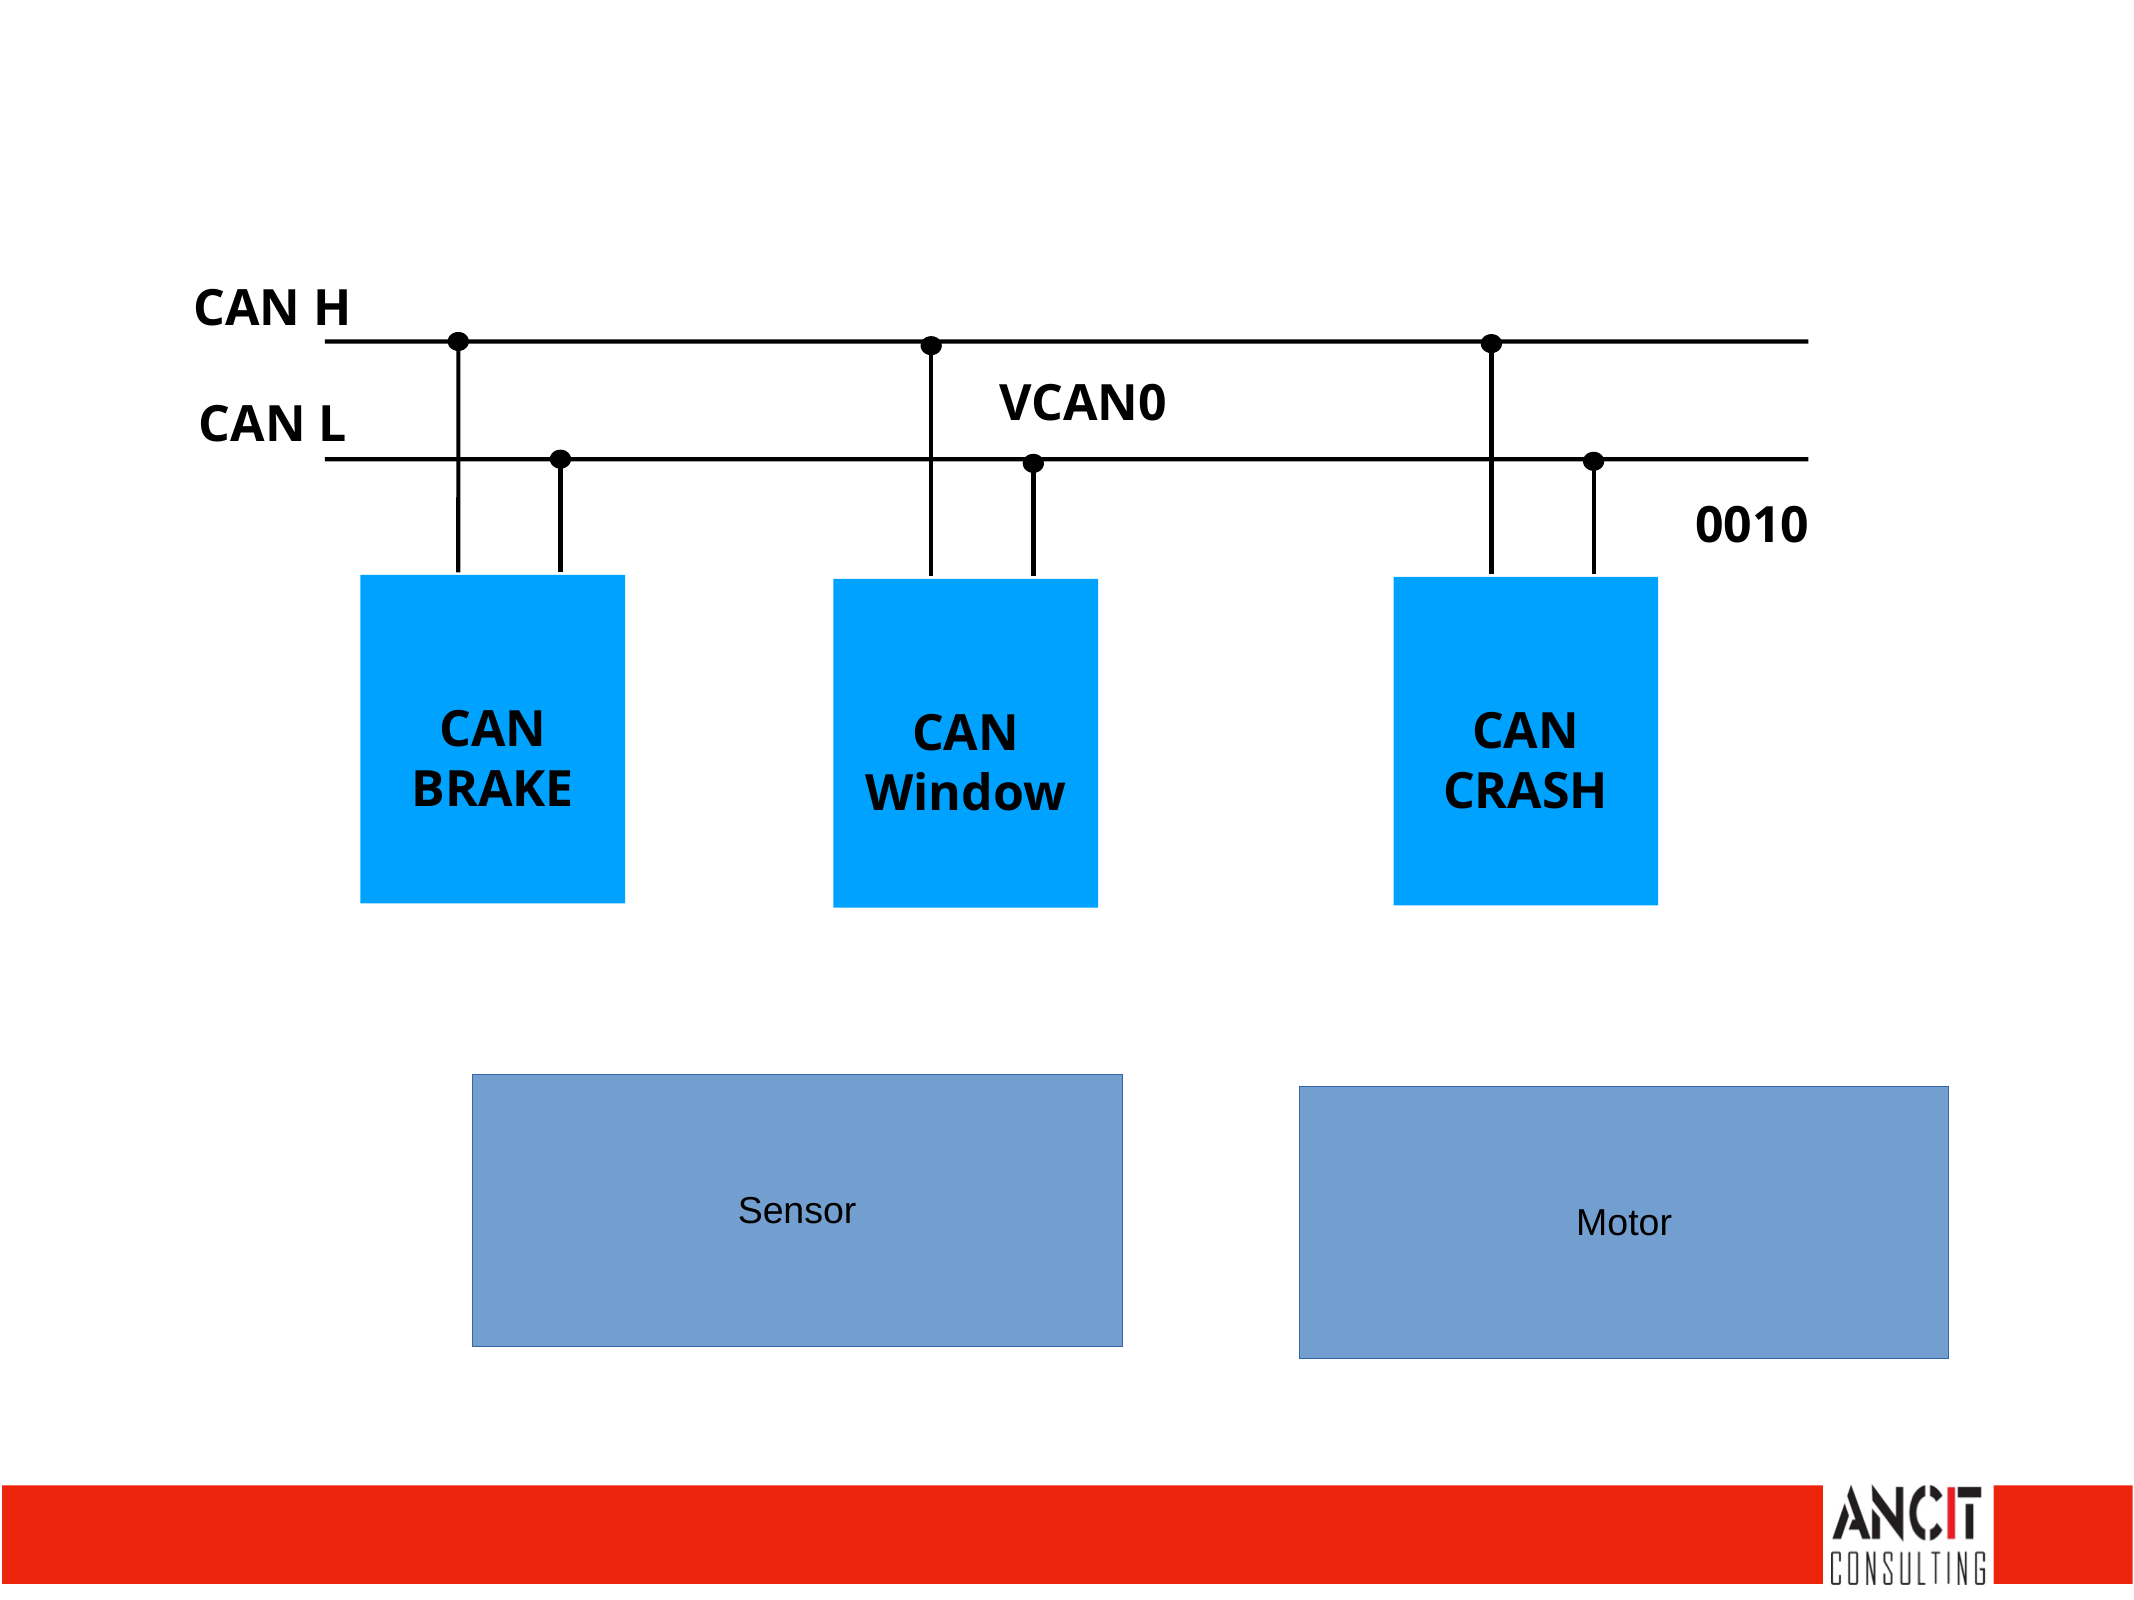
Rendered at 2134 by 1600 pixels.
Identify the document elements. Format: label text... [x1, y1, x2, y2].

text_box [1480, 334, 1503, 354]
text_box CAN H [185, 267, 361, 345]
text_box 0010 [1686, 483, 1818, 561]
text_box [833, 578, 1099, 908]
text_box [2, 1485, 1823, 1584]
text_box [549, 449, 572, 469]
text_box Motor [1299, 1086, 1949, 1359]
text_box Sensor [472, 1074, 1123, 1347]
text_box CAN Window [856, 691, 1075, 829]
text_box [1022, 453, 1044, 473]
text_box [1582, 451, 1605, 471]
text_box [360, 574, 626, 904]
text_box [920, 336, 942, 356]
text_box VCAN0 [991, 361, 1176, 439]
text_box [447, 331, 469, 352]
text_box CAN BRAKE [403, 687, 583, 825]
text_box [1393, 576, 1659, 906]
text_box [1993, 1485, 2133, 1584]
picture [1831, 1484, 1986, 1585]
text_box CAN L [190, 382, 356, 460]
text_box CAN CRASH [1434, 689, 1617, 827]
